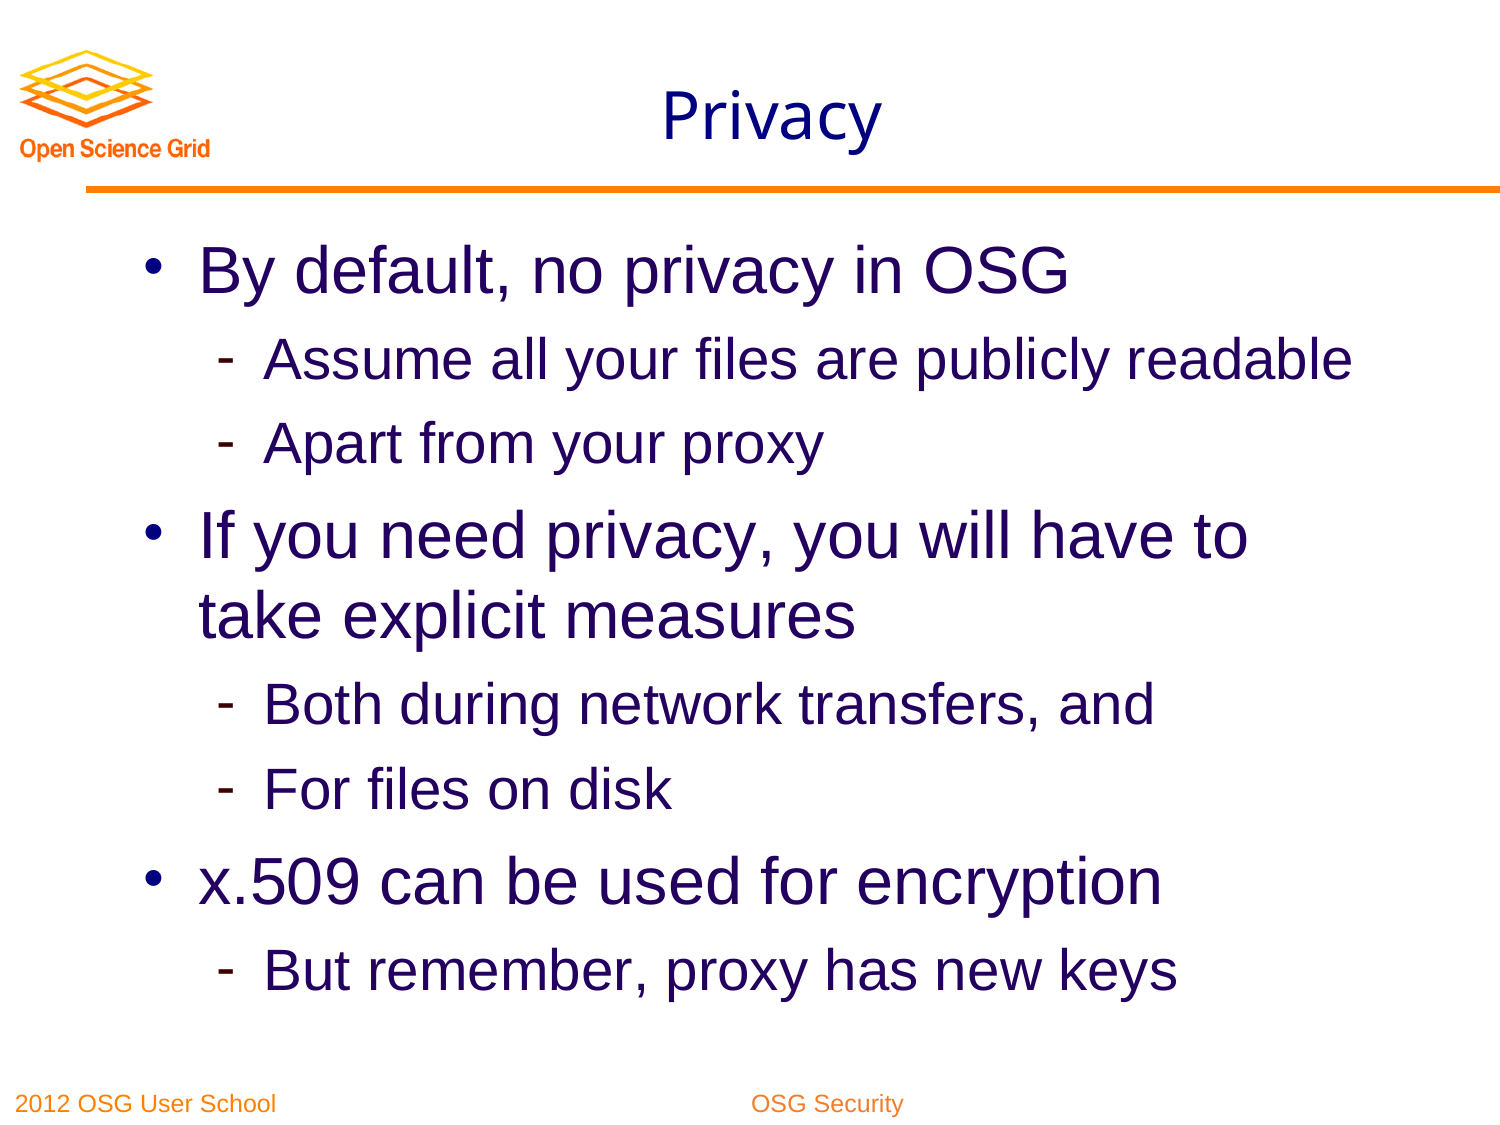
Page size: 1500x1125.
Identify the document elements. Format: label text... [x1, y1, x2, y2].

title Privacy [201, 18, 1342, 207]
picture [0, 27, 201, 179]
list By default, no privacy in OSG Assume all your files are publicly readable Apart from your proxy If you need privacy, you will have to take explicit measures Both during network transfers, and For files on disk x.509 can be used for encryption But remember, proxy has new keys [127, 218, 1403, 1044]
